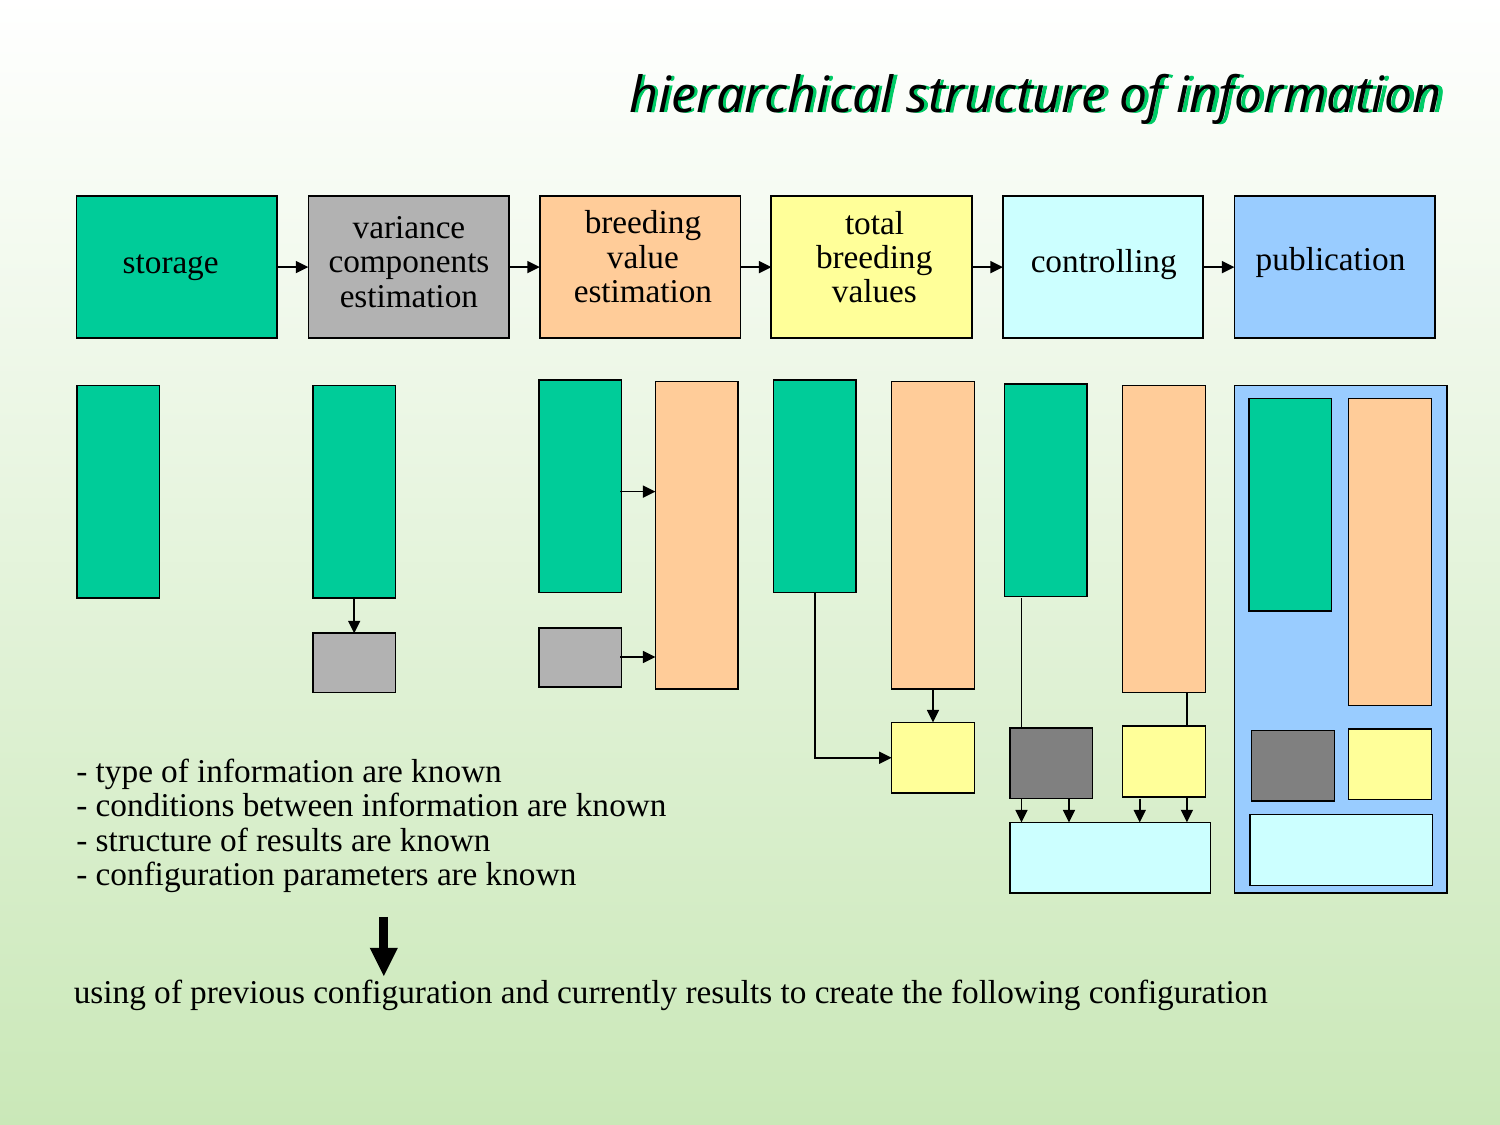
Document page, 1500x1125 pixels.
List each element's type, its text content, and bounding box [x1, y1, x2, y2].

text_box [655, 381, 739, 689]
text_box controlling [1016, 237, 1193, 288]
text_box [538, 627, 622, 688]
text_box [1009, 727, 1093, 799]
text_box using of previous configuration and currently results to create the following configuration [59, 968, 1302, 1019]
title hierarchical structure of information [183, 59, 1459, 135]
text_box [308, 196, 509, 338]
text_box publication [1240, 234, 1421, 285]
text_box [312, 633, 396, 693]
text_box [1234, 196, 1435, 338]
text_box [771, 196, 972, 338]
text_box breeding value estimation [558, 198, 728, 318]
text_box [1122, 726, 1206, 798]
text_box [539, 196, 741, 338]
text_box [1004, 383, 1088, 597]
text_box [1009, 822, 1211, 894]
text_box total breeding values [801, 198, 948, 318]
text_box variance components estimation [313, 203, 505, 322]
text_box - type of information are known - conditions between information are known - structure of results are known - configuration parameters are known [61, 746, 683, 901]
text_box storage [108, 238, 234, 289]
text_box [1234, 385, 1447, 894]
text_box [891, 381, 975, 689]
text_box [1002, 196, 1204, 338]
text_box [891, 722, 975, 794]
text_box [1122, 385, 1206, 693]
